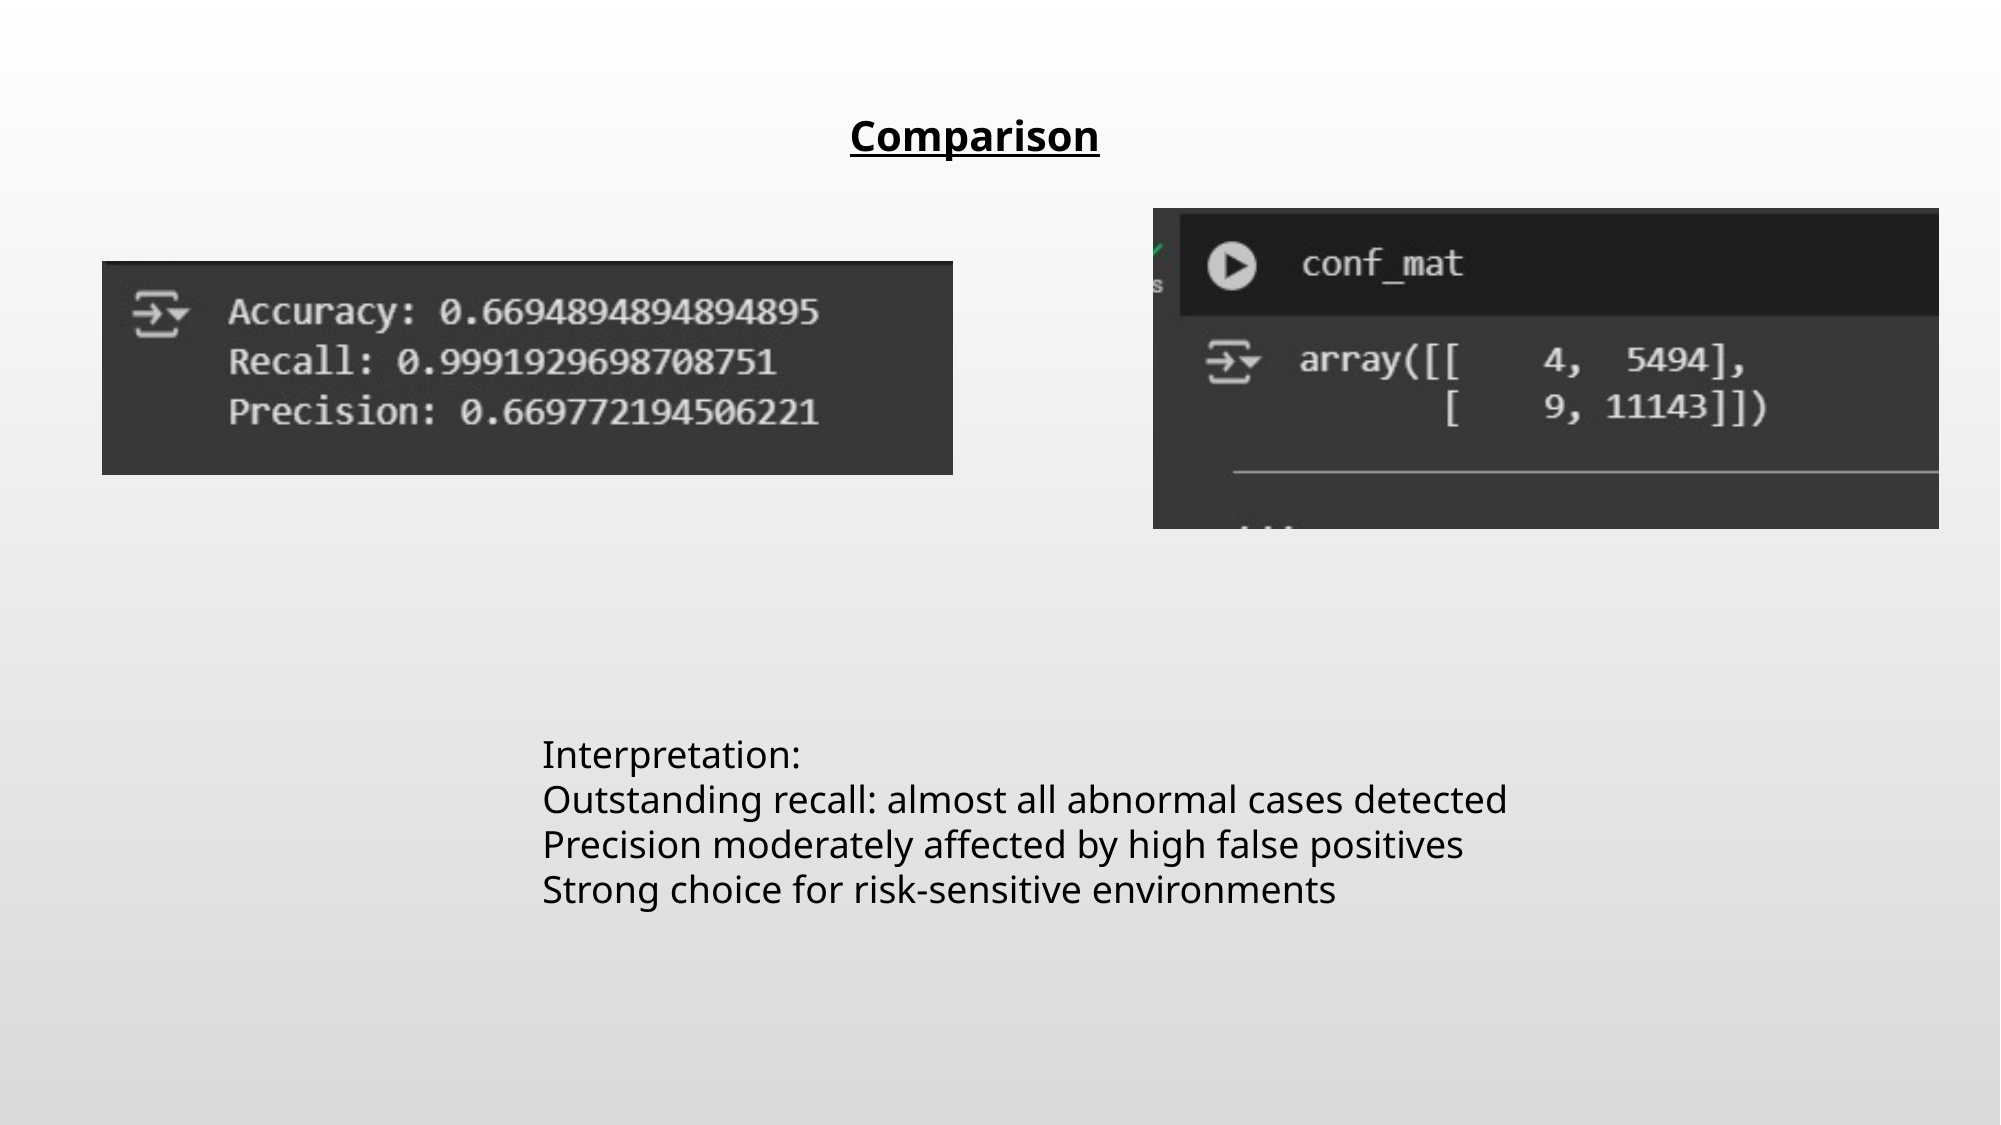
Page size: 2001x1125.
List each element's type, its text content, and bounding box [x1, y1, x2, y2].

text_box Comparison [834, 101, 1201, 168]
picture [1153, 208, 1939, 529]
picture [102, 261, 953, 475]
text_box Interpretation: Outstanding recall: almost all abnormal cases detected Precision moderately affected by high false positives Strong choice for risk-sensitive environments [527, 723, 2000, 921]
